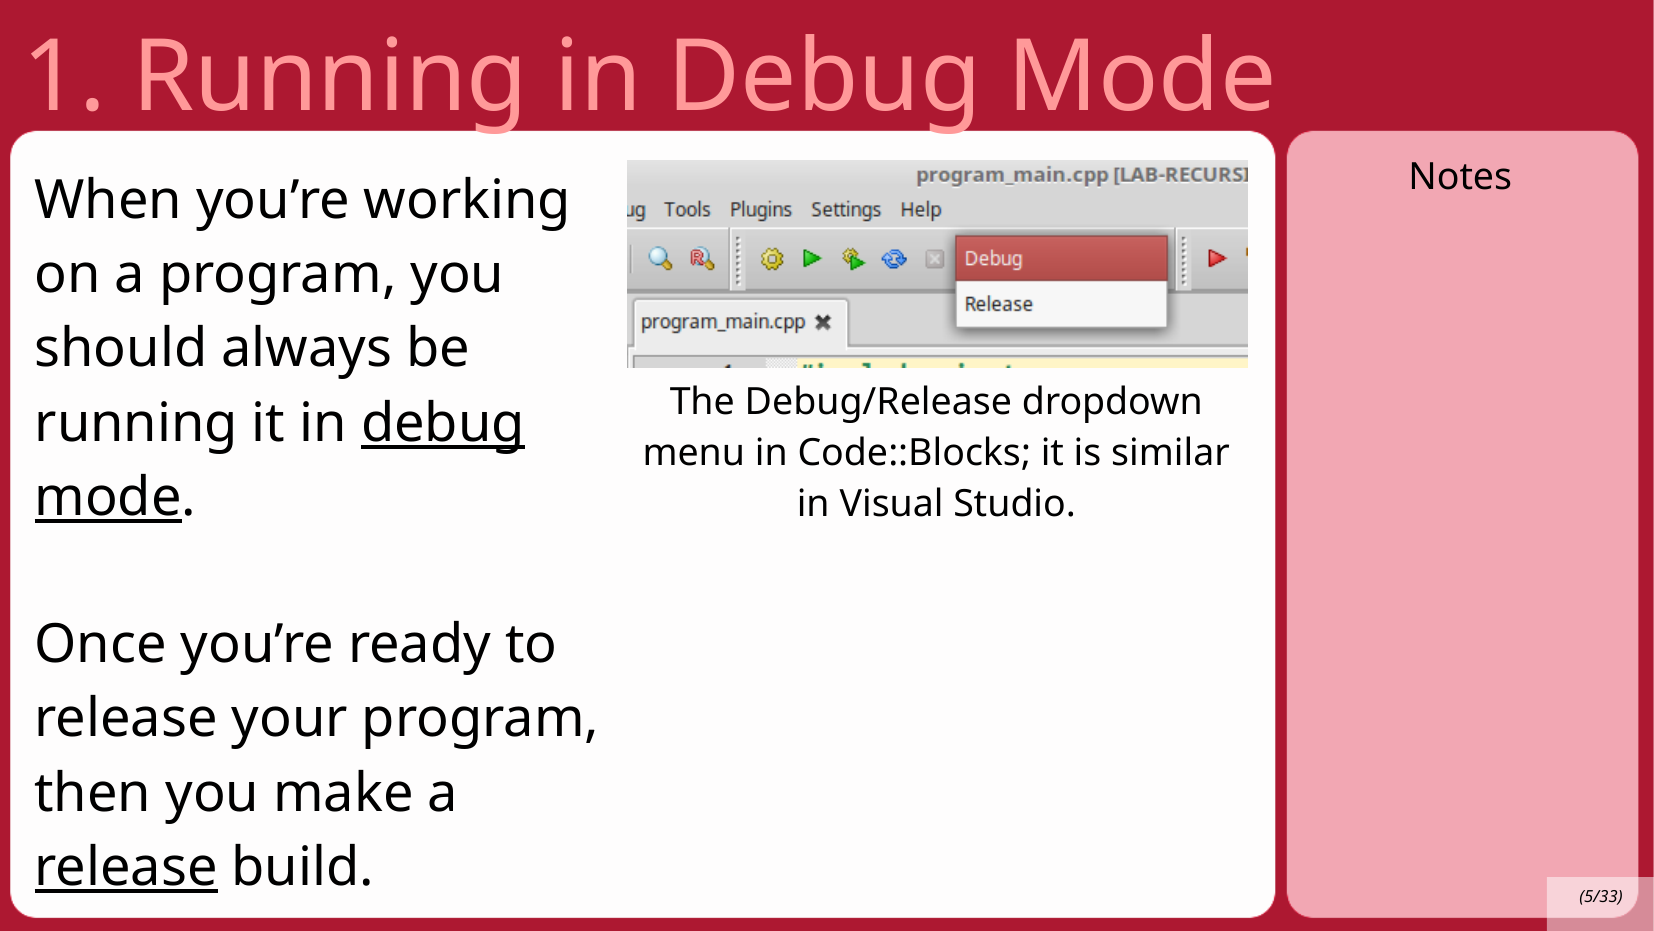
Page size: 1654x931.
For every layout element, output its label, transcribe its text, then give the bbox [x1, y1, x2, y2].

text_box When you’re working on a program, you should always be running it in debug mode. Once you’re ready to release your program, then you make a release build. [34, 160, 603, 904]
title 1. Running in Debug Mode [22, 7, 1511, 136]
text_box The Debug/Release dropdown menu in Code::Blocks; it is similar in Visual Studio. [627, 367, 1247, 509]
text_box (<number>/33) [1546, 877, 1654, 931]
picture [0, 0, 1654, 931]
text_box Notes [1290, 141, 1631, 199]
